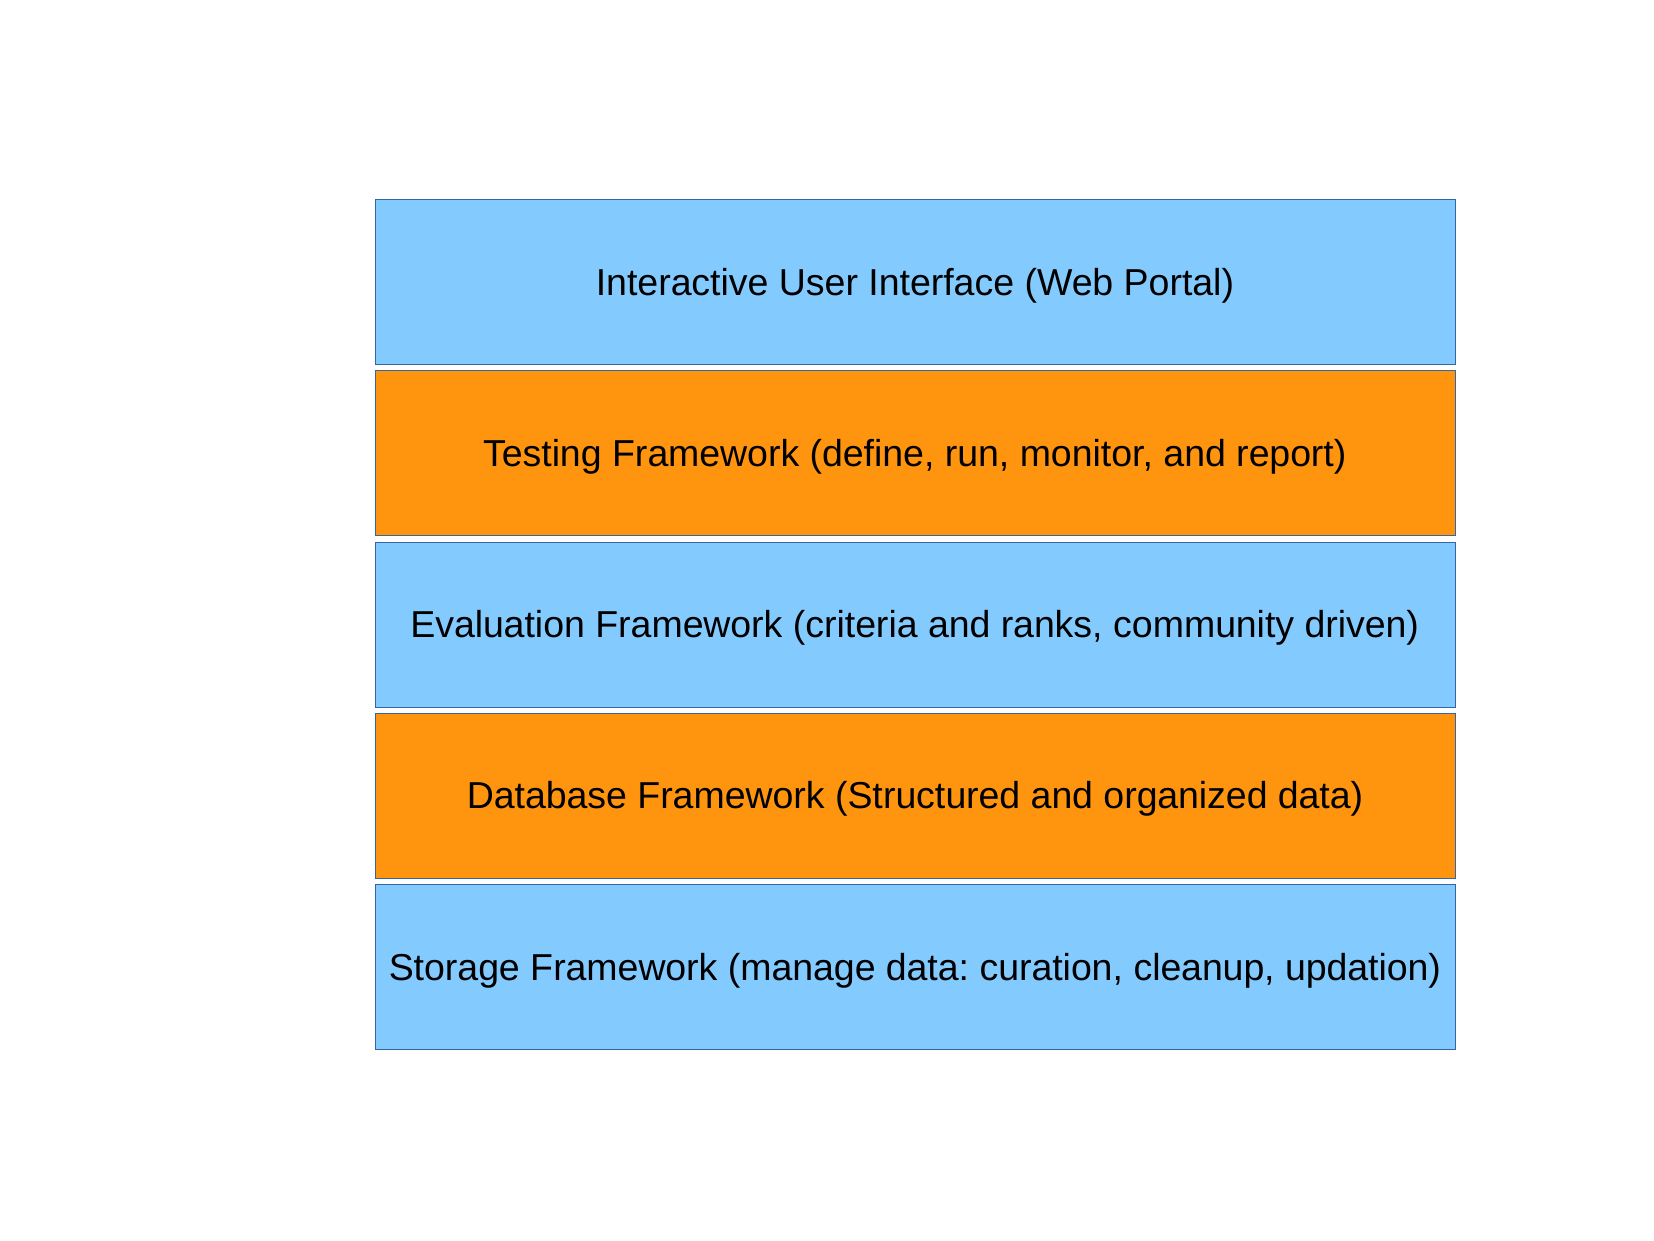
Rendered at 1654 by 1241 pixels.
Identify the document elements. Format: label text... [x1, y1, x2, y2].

text_box Database Framework (Structured and organized data) [375, 713, 1456, 879]
text_box Storage Framework (manage data: curation, cleanup, updation) [375, 884, 1456, 1050]
text_box Interactive User Interface (Web Portal) [375, 199, 1456, 365]
text_box Evaluation Framework (criteria and ranks, community driven) [375, 542, 1456, 708]
text_box Testing Framework (define, run, monitor, and report) [375, 370, 1456, 536]
